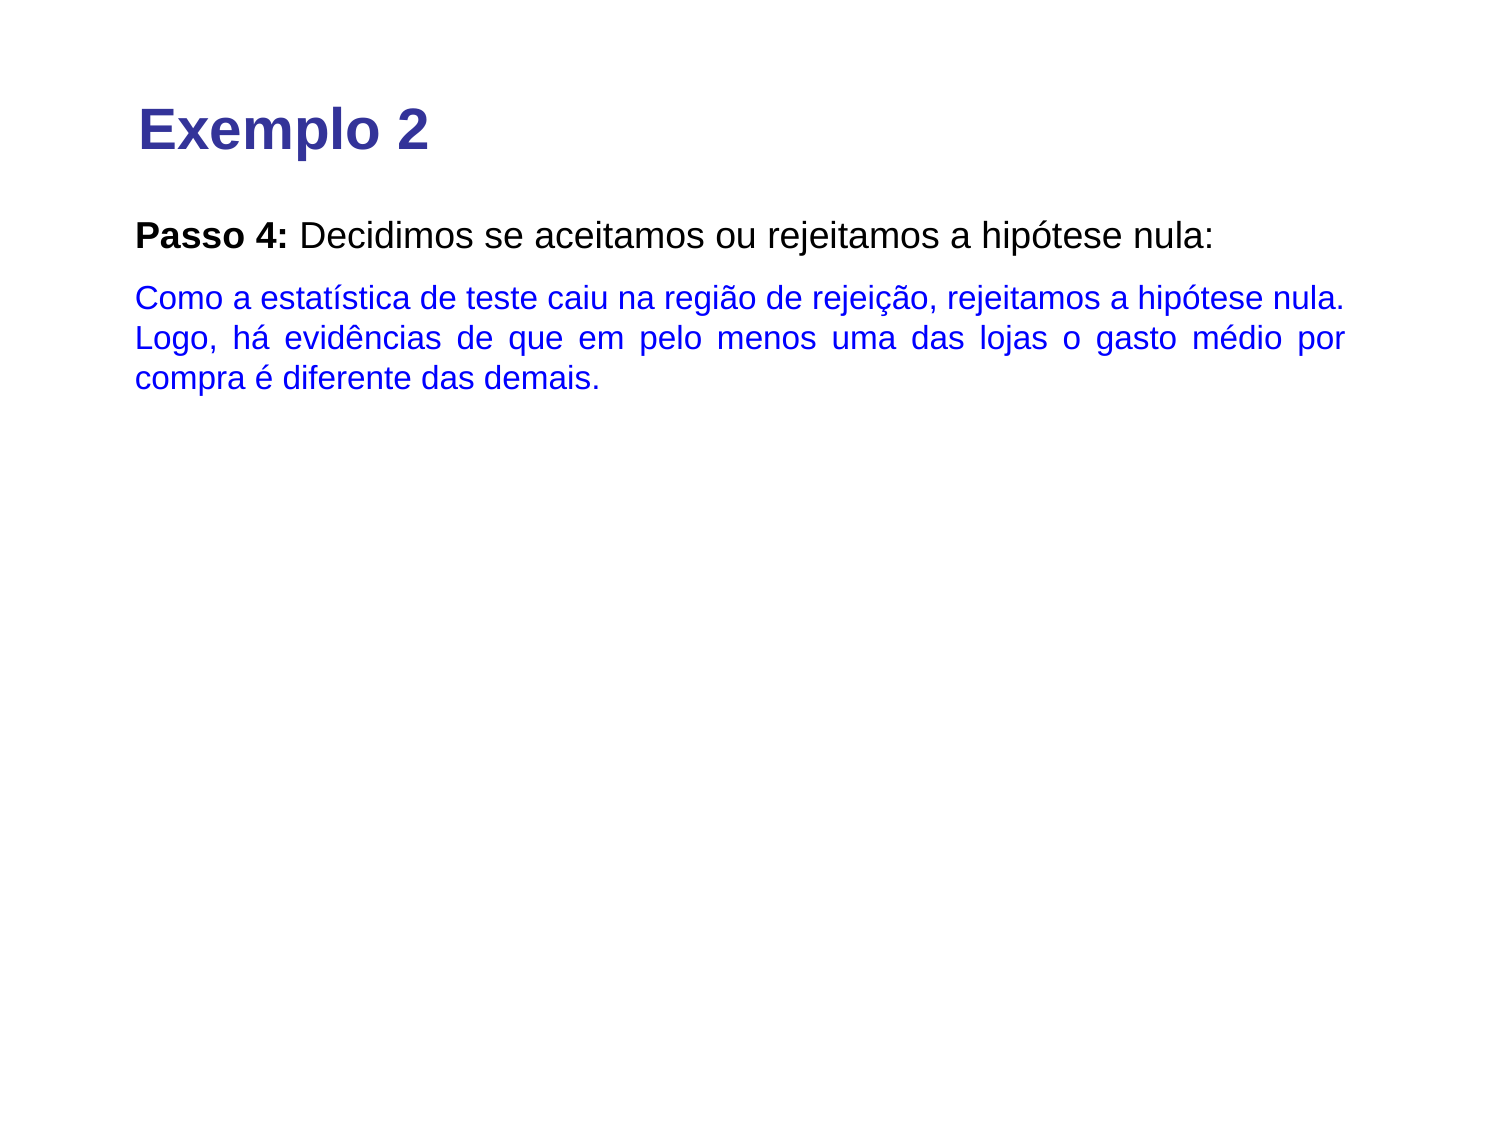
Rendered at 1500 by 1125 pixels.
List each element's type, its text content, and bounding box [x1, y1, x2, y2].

text_box Passo 4: Decidimos se aceitamos ou rejeitamos a hipótese nula: [120, 203, 1363, 269]
text_box Exemplo 2 [123, 84, 1400, 179]
text_box Como a estatística de teste caiu na região de rejeição, rejeitamos a hipótese nula. Logo, há evidências de que em pelo menos uma das lojas o gasto médio por compra é diferente das demais. [120, 269, 1363, 421]
